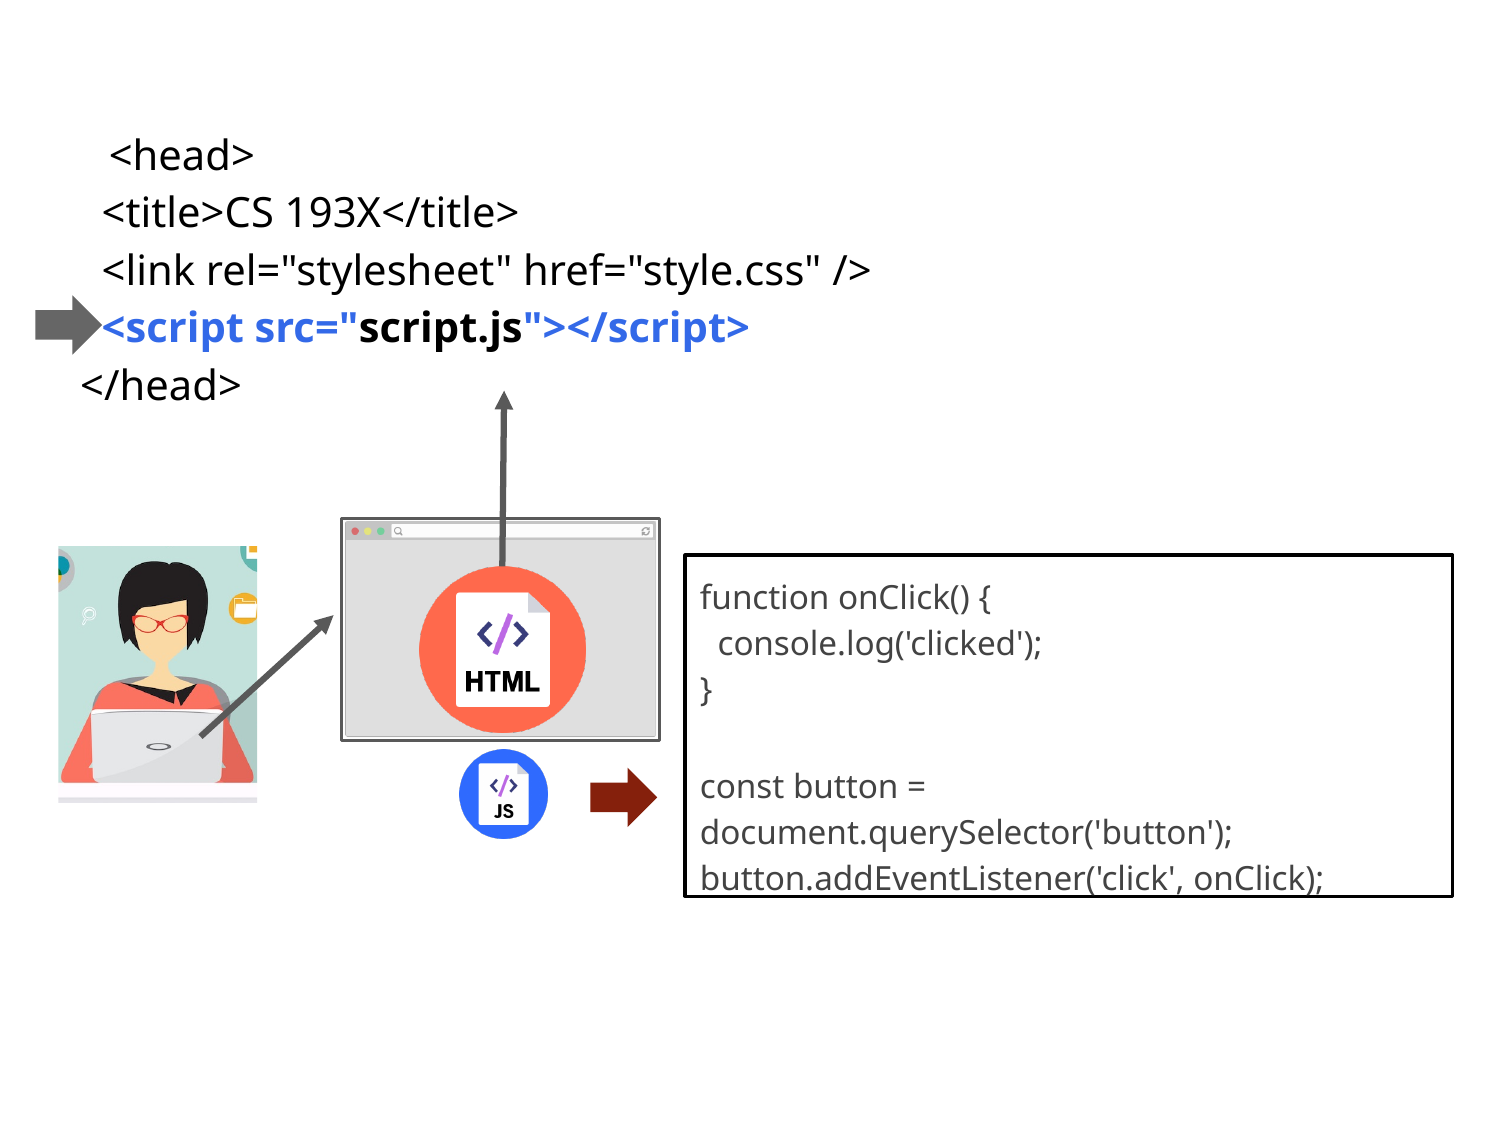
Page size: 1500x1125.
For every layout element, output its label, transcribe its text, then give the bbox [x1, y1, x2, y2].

text_box [590, 767, 658, 828]
text_box [35, 295, 103, 355]
text_box function onClick() { console.log('clicked'); } const button = document.querySelector('button'); button.addEventListener('click', onClick); [685, 555, 1453, 897]
picture [459, 749, 548, 839]
picture [343, 519, 658, 739]
picture [58, 546, 258, 803]
text_box <head> <title>CS 193X</title> <link rel="stylesheet" href="style.css" /> <script src="script.js"></script> </head> [43, 106, 1146, 448]
